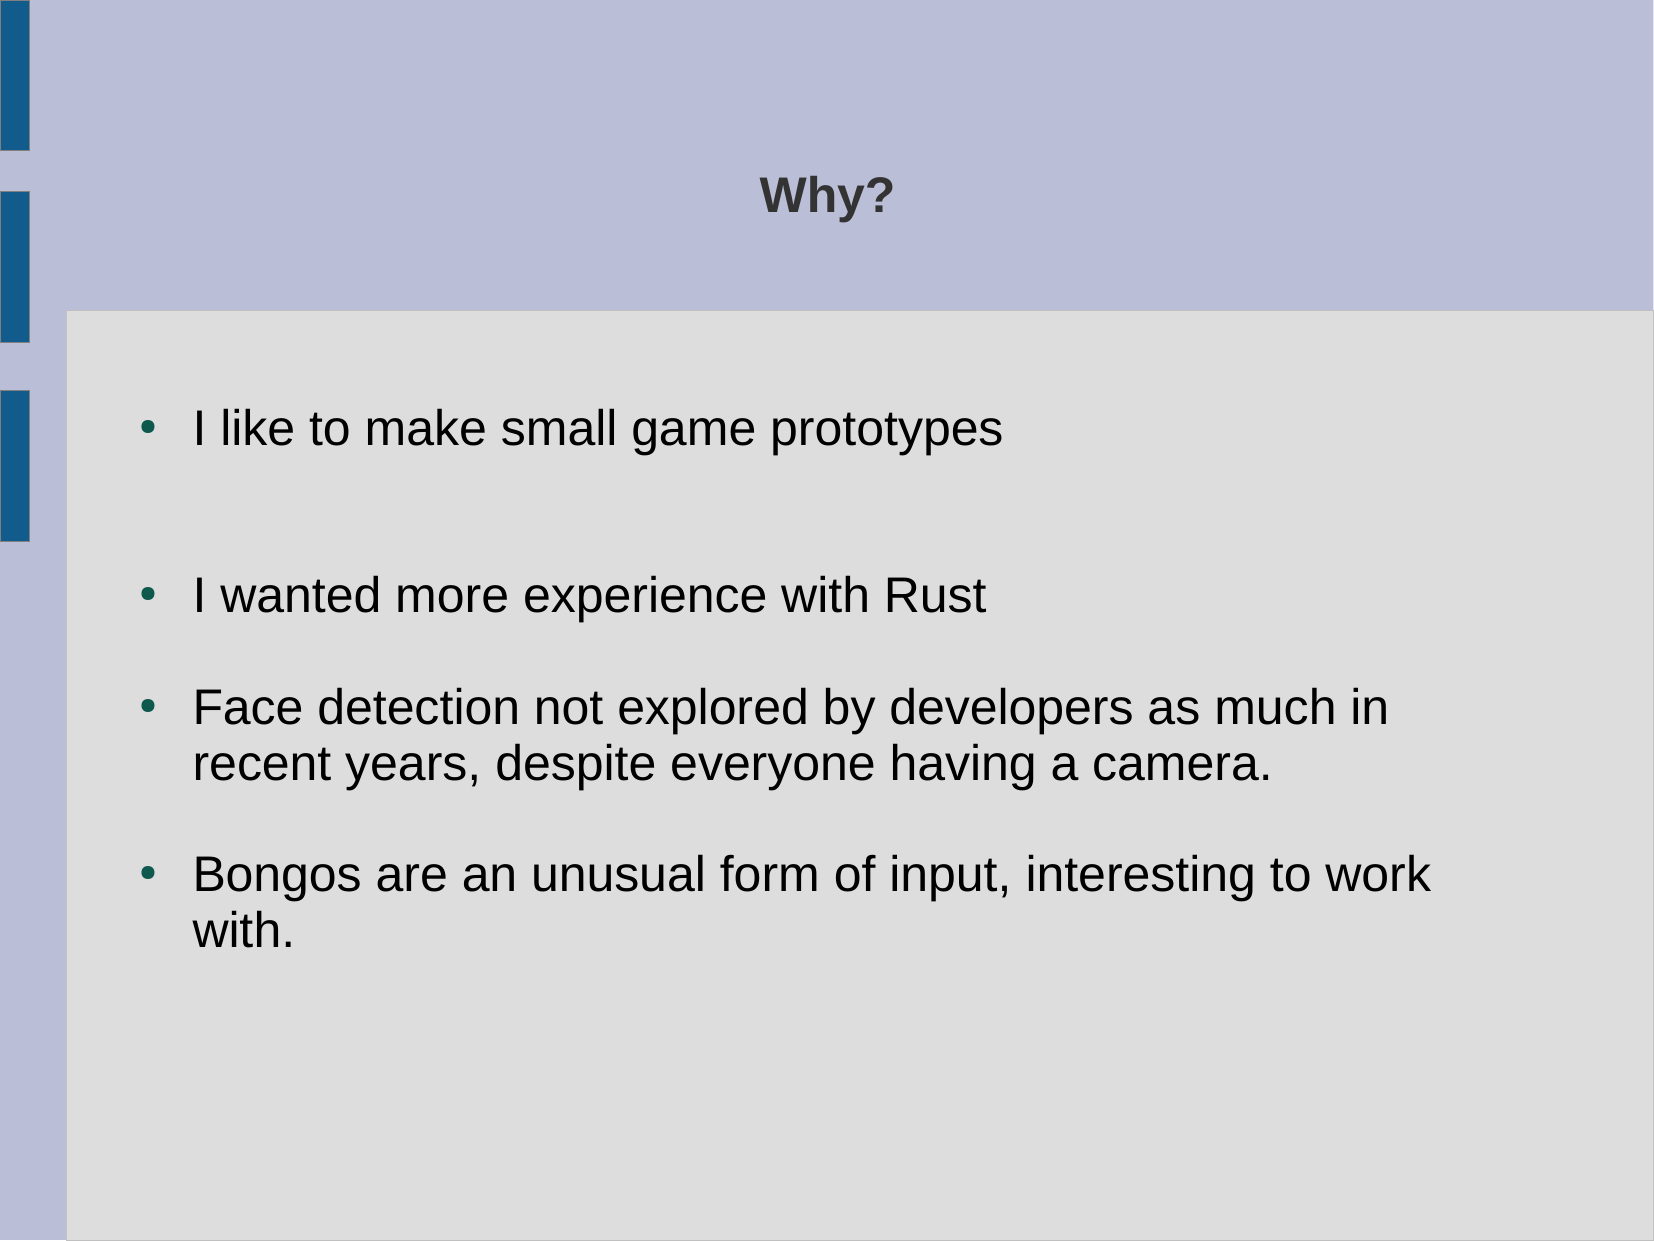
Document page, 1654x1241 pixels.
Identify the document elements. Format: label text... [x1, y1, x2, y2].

list I like to make small game prototypes I wanted more experience with Rust Face detection not explored by developers as much in recent years, despite everyone having a camera. Bongos are an unusual form of input, interesting to work with. [121, 344, 1534, 1127]
title Why? [121, 91, 1534, 299]
